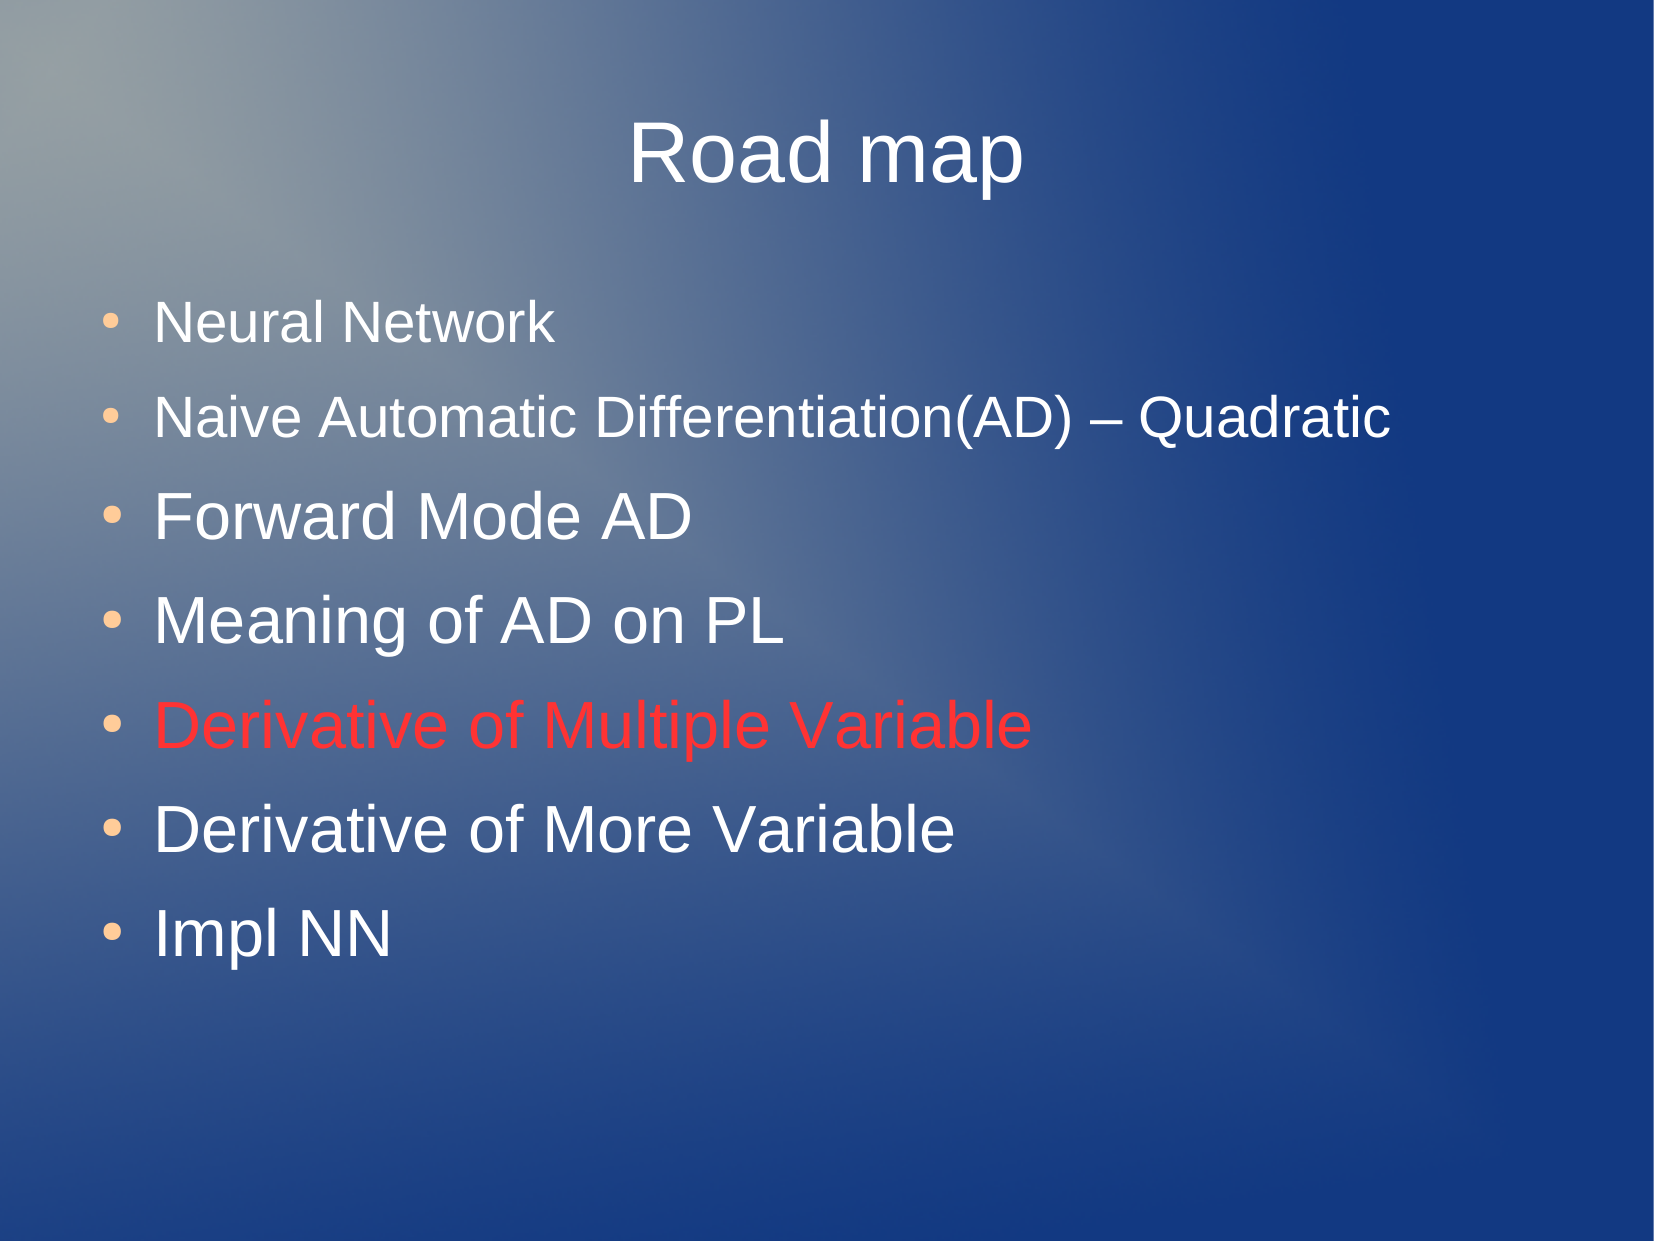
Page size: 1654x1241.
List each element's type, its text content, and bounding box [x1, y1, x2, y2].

list Neural Network Naive Automatic Differentiation(AD) – Quadratic Forward Mode AD Meaning of AD on PL Derivative of Multiple Variable Derivative of More Variable Impl NN [82, 290, 1571, 1109]
picture [0, 0, 1654, 1241]
title Road map [82, 49, 1571, 257]
